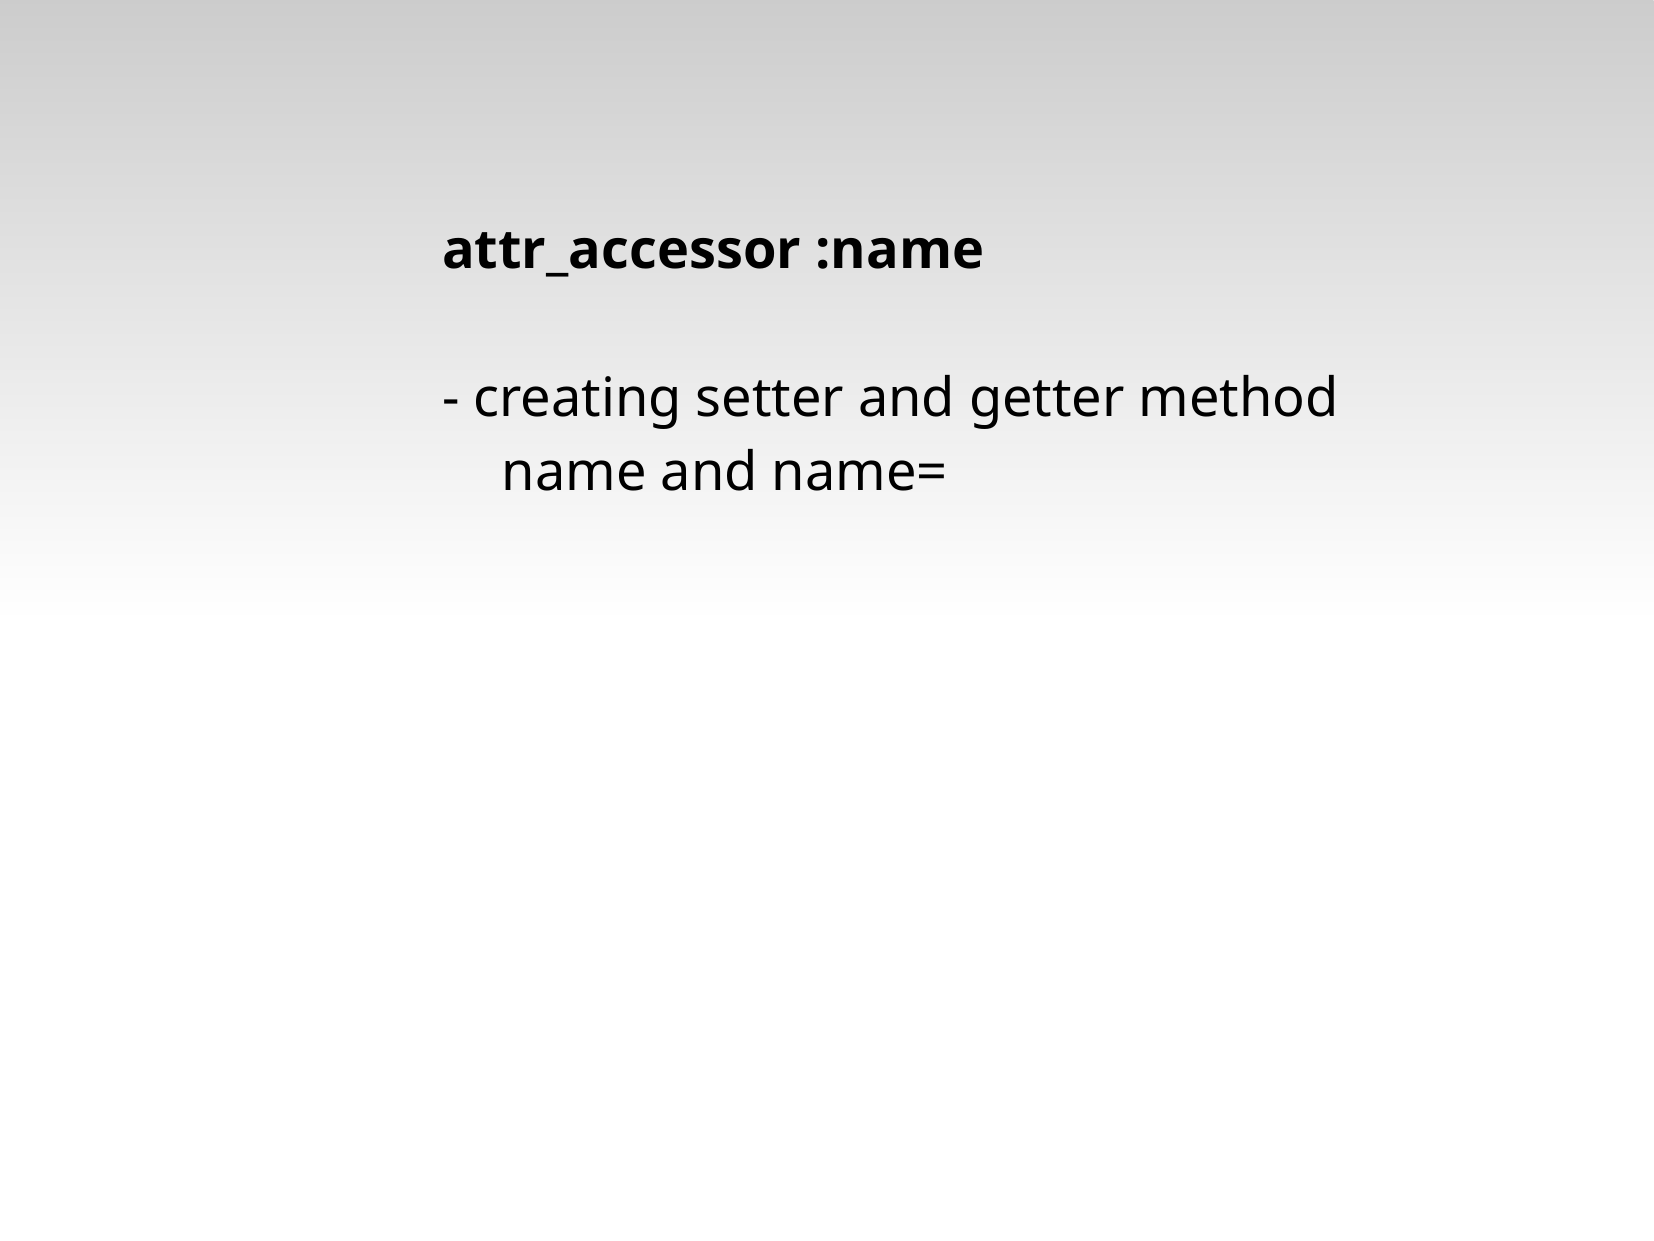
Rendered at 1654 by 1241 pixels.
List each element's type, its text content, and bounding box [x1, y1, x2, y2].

text_box attr_accessor :name - creating setter and getter method name and name= [413, 203, 1359, 545]
